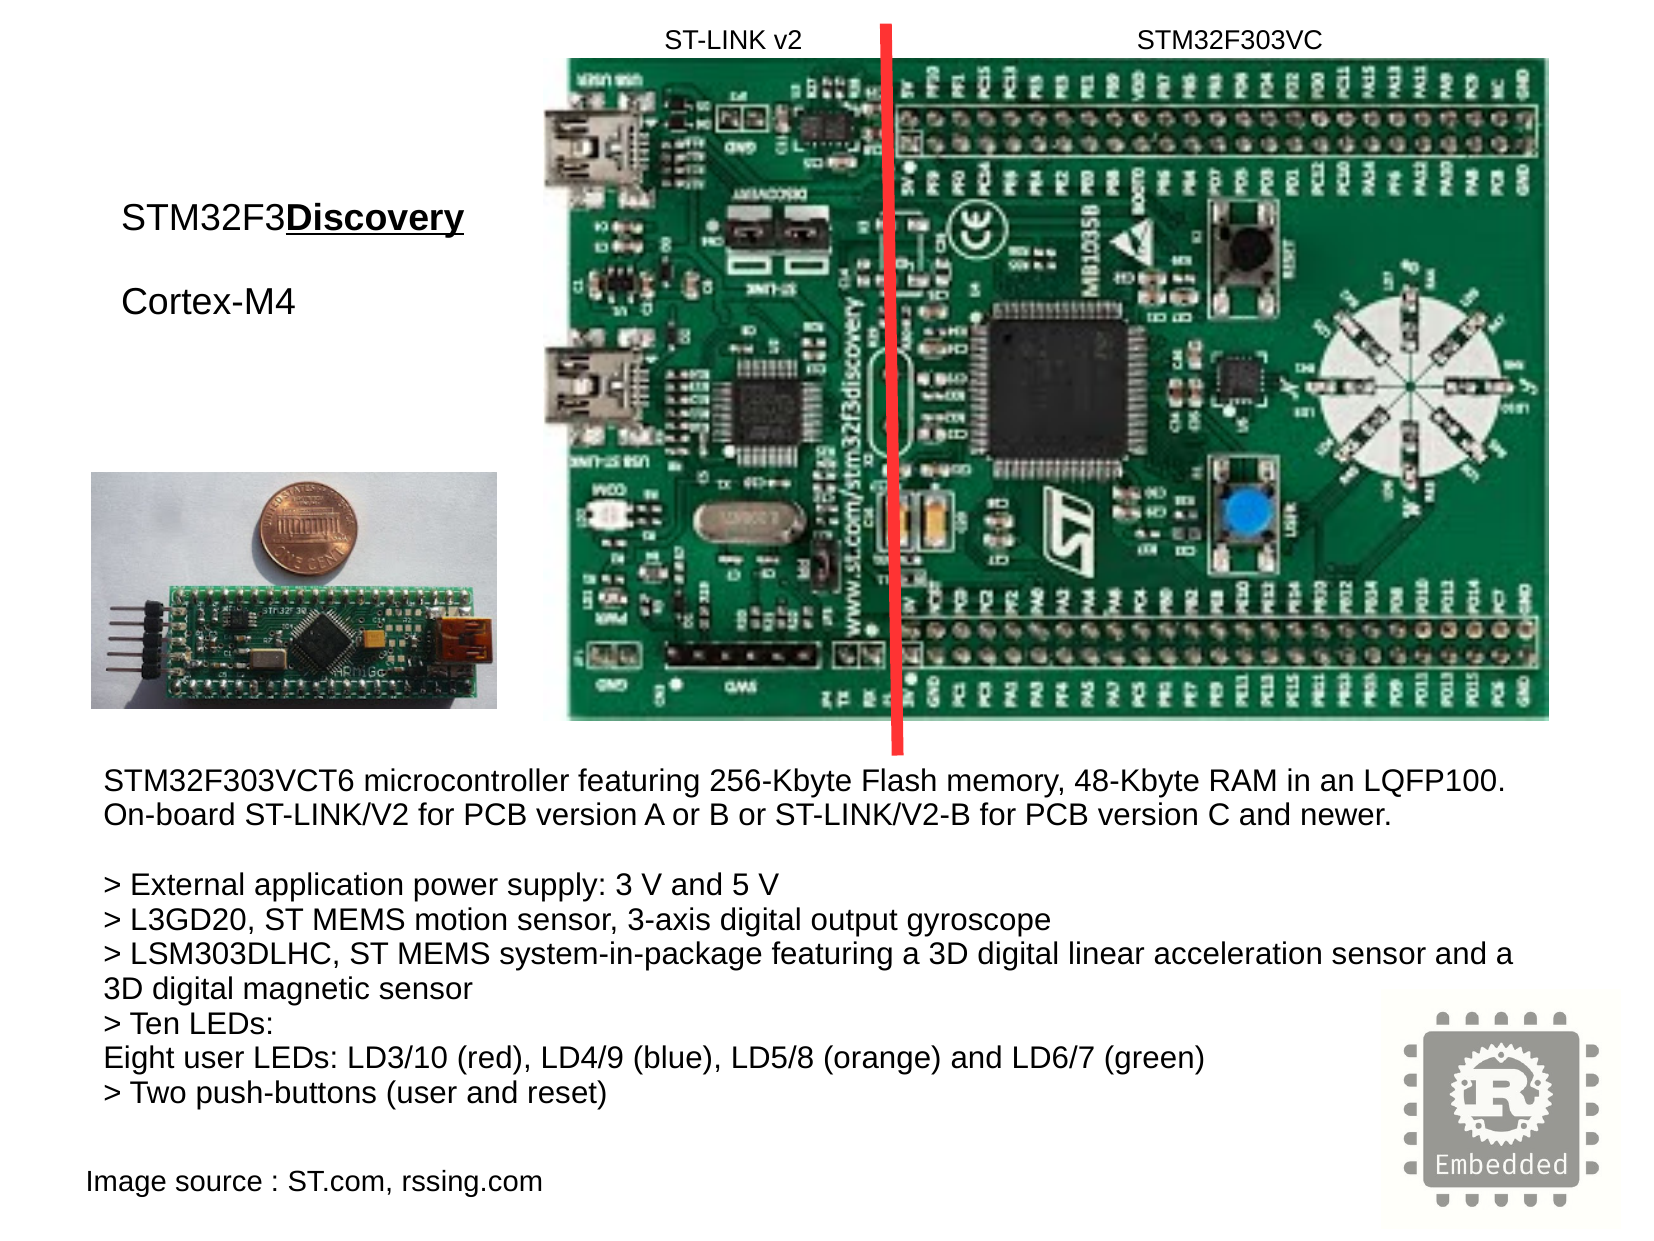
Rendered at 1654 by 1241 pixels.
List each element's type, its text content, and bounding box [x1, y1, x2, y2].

picture [91, 472, 497, 709]
picture [893, 58, 1549, 721]
text_box STM32F303VCT6 microcontroller featuring 256-Kbyte Flash memory, 48-Kbyte RAM in an LQFP100. On-board ST-LINK/V2 for PCB version A or B or ST-LINK/V2-B for PCB version C and newer. > External application power supply: 3 V and 5 V > L3GD20, ST MEMS motion sensor, 3-axis digital output gyroscope > LSM303DLHC, ST MEMS system-in-package featuring a 3D digital linear acceleration sensor and a 3D digital magnetic sensor > Ten LEDs: Eight user LEDs: LD3/10 (red), LD4/9 (blue), LD5/8 (orange) and LD6/7 (green) > Two push-buttons (user and reset) [88, 755, 1577, 1188]
text_box STM32F303VC [1122, 17, 1338, 63]
text_box ST-LINK v2 [649, 17, 818, 63]
picture [543, 58, 891, 721]
picture [1381, 989, 1621, 1229]
text_box STM32F3Discovery Cortex-M4 [106, 188, 480, 330]
text_box Image source : ST.com, rssing.com [70, 1157, 559, 1206]
